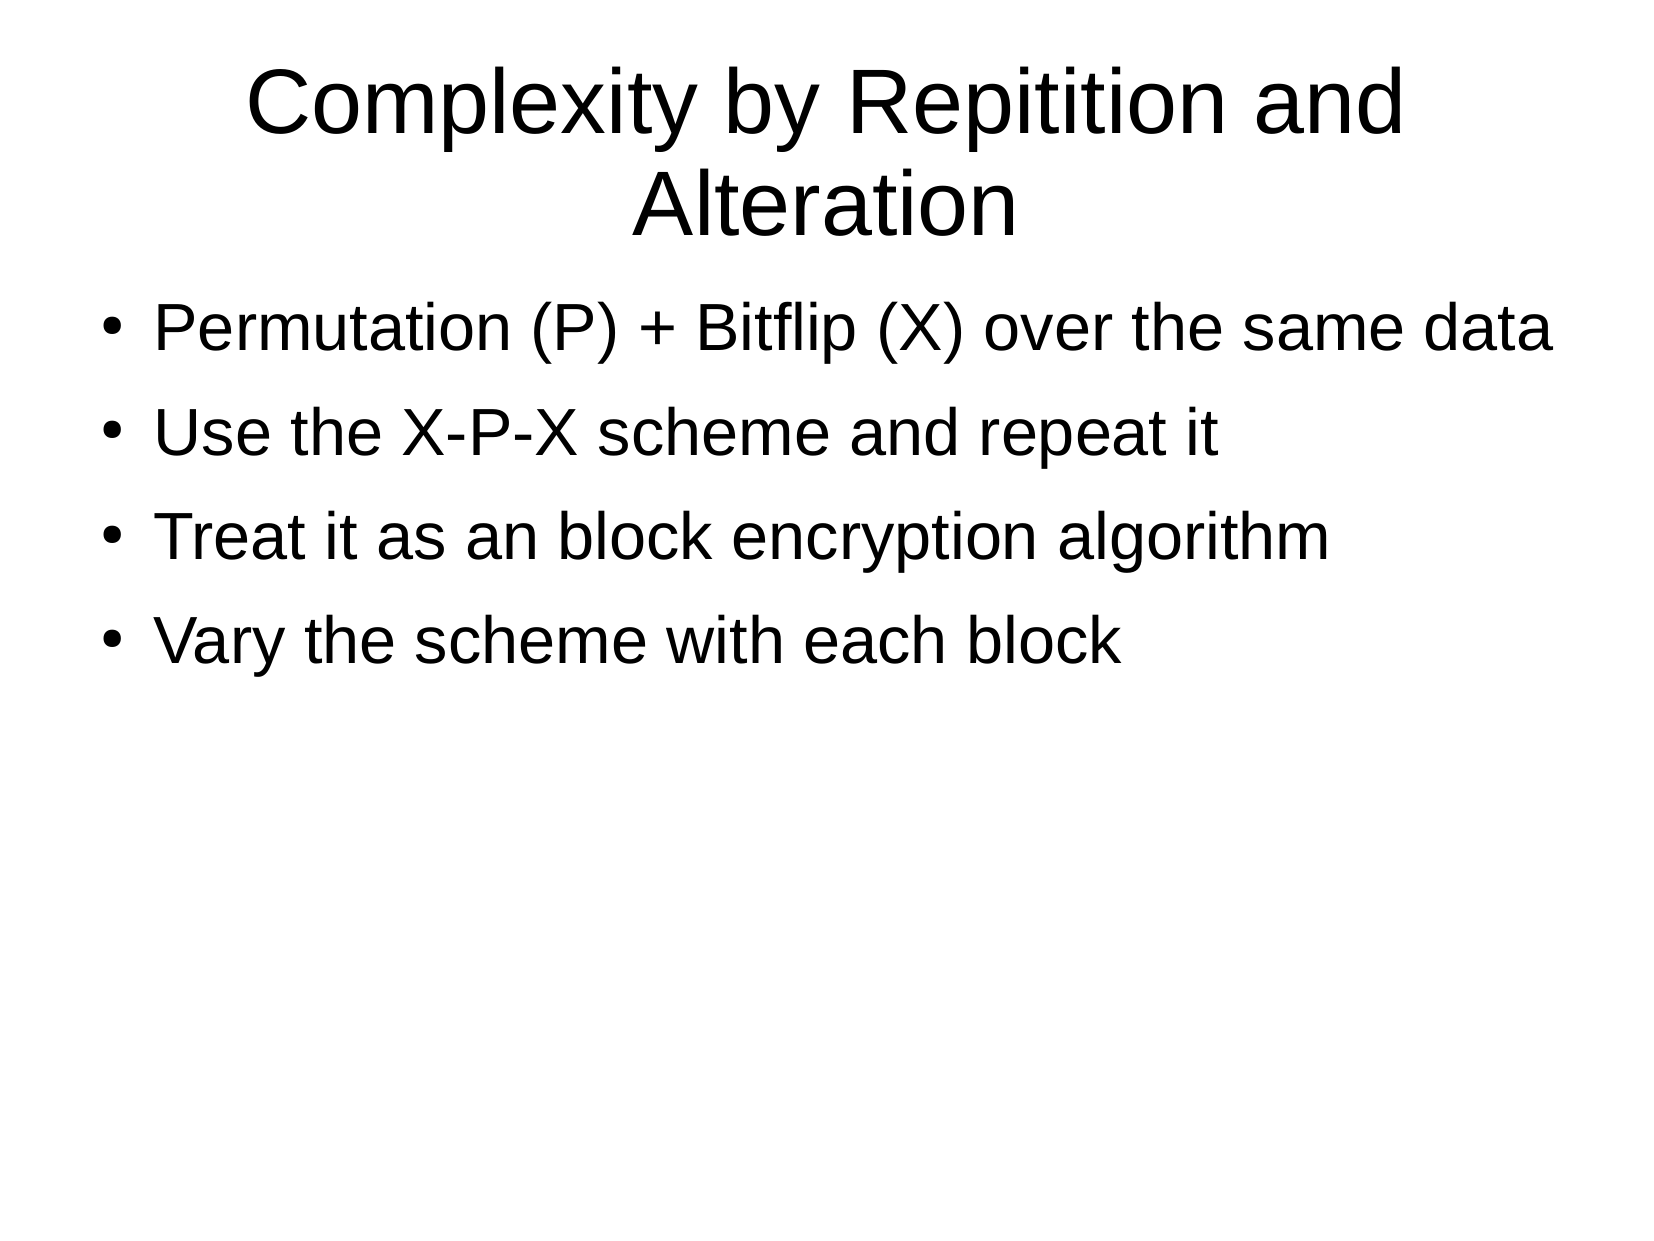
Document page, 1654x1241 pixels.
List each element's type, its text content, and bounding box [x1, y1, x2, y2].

title Complexity by Repitition and Alteration [82, 49, 1571, 257]
list Permutation (P) + Bitflip (X) over the same data Use the X-P-X scheme and repeat it Treat it as an block encryption algorithm Vary the scheme with each block [82, 290, 1571, 1010]
